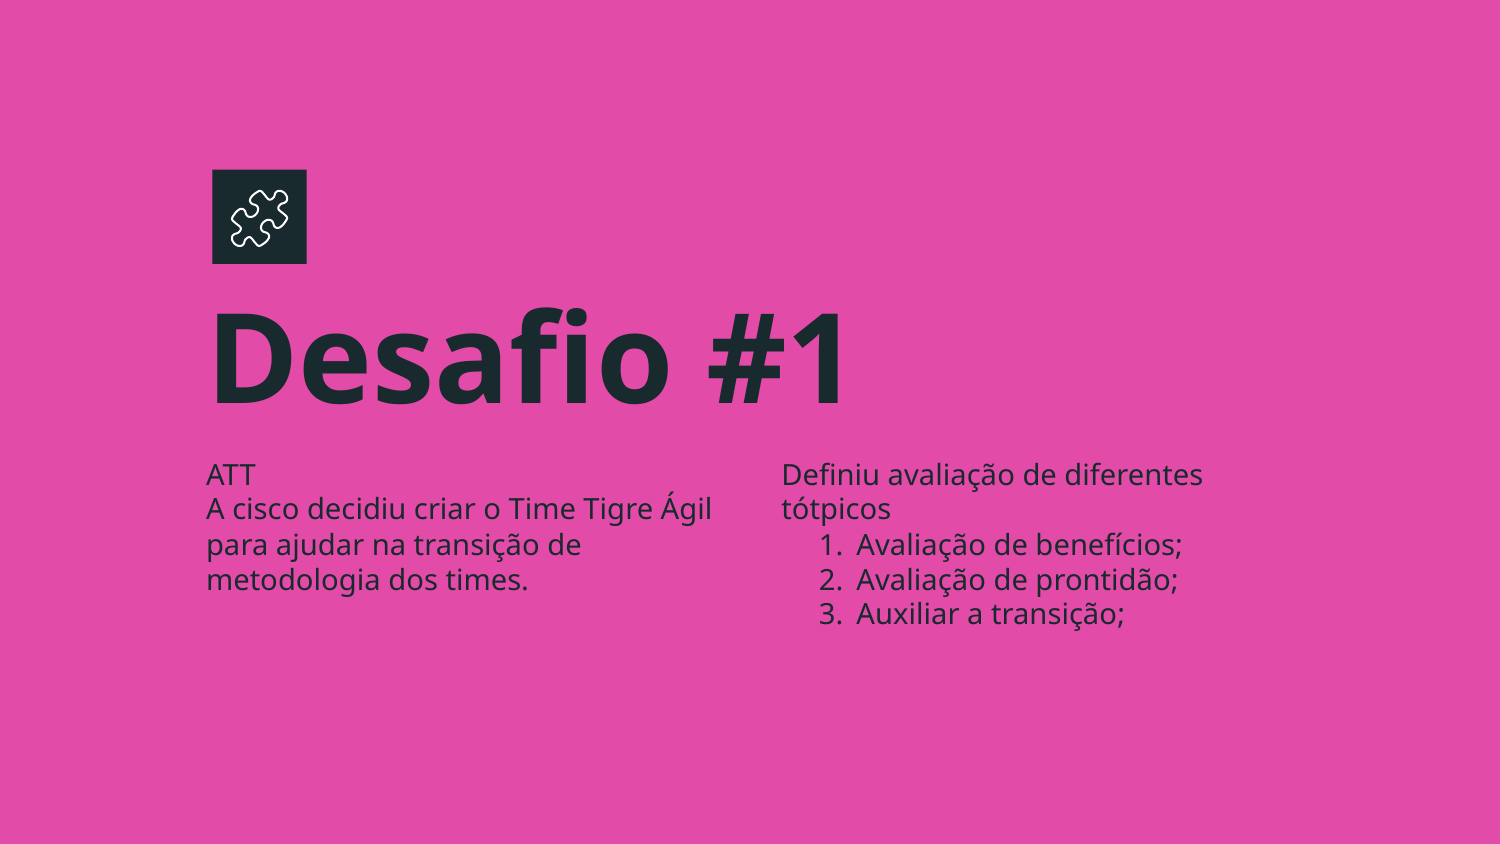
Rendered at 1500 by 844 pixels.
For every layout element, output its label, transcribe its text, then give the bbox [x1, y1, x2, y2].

title Desafio #1 [190, 263, 1310, 441]
list ATT A cisco decidiu criar o Time Tigre Ágil para ajudar na transição de metodologia dos times. [190, 441, 734, 808]
list Definiu avaliação de diferentes tótpicos Avaliação de benefícios; Avaliação de prontidão; Auxiliar a transição; [766, 440, 1309, 808]
